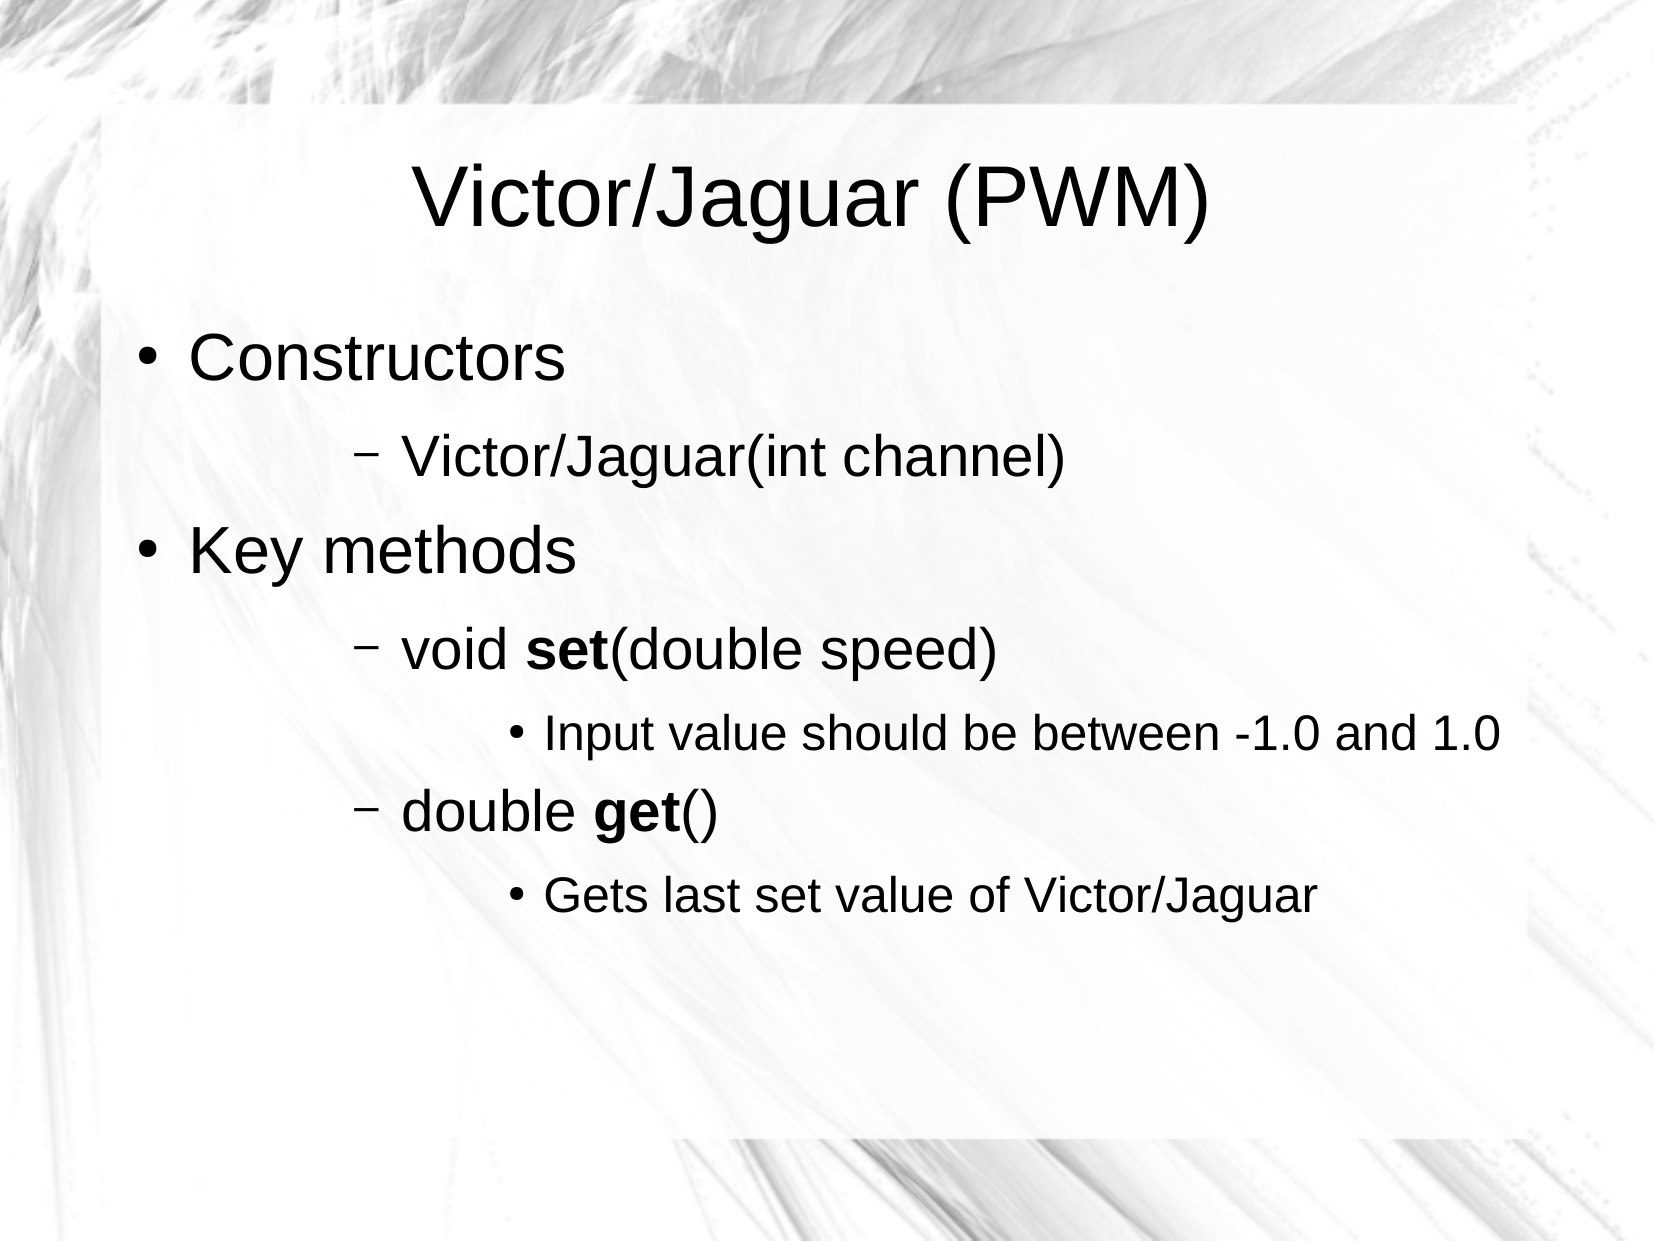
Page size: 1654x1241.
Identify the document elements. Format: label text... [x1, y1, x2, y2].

list Constructors Victor/Jaguar(int channel) Key methods void set(double speed) Input value should be between -1.0 and 1.0 double get() Gets last set value of Victor/Jaguar [118, 319, 1571, 1040]
title Victor/Jaguar (PWM) [118, 112, 1506, 281]
picture [0, 0, 1654, 1241]
